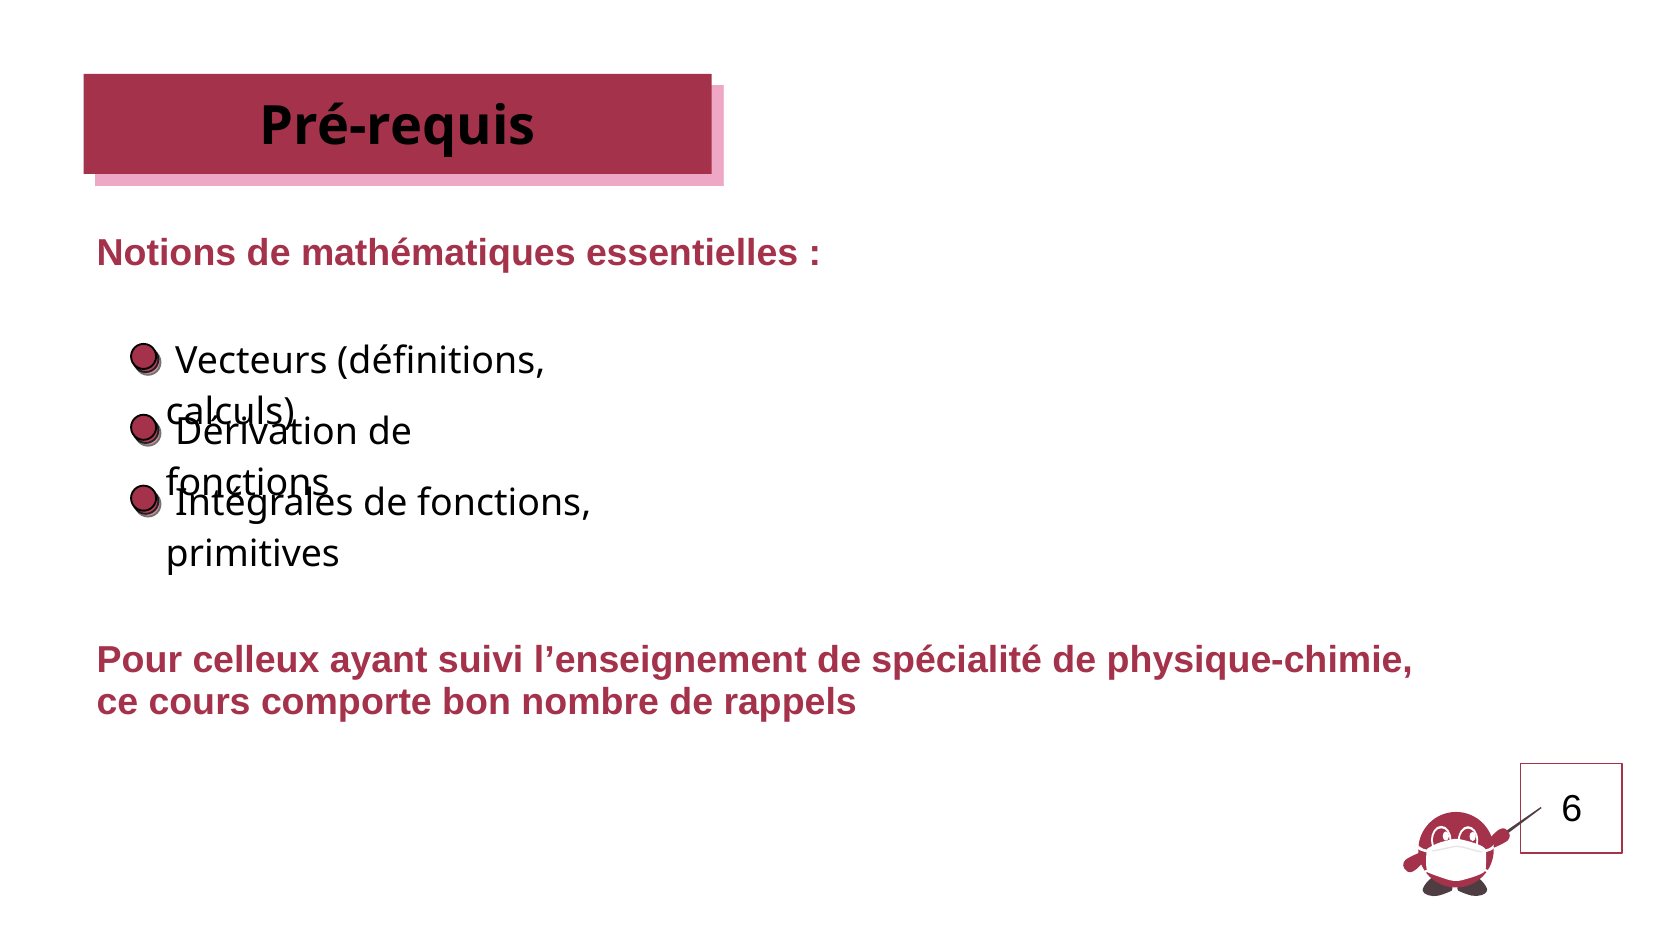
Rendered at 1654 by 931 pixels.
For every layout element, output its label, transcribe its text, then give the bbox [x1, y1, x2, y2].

text_box Dérivation de fonctions [115, 397, 577, 457]
picture [1403, 762, 1623, 897]
text_box Vecteurs (définitions, calculs) [115, 326, 686, 386]
text_box Pré-requis [83, 73, 712, 174]
text_box Pour celleux ayant suivi l’enseignement de spécialité de physique-chimie, ce cours comporte bon nombre de rappels [81, 631, 1429, 731]
text_box <numéro> [1546, 780, 1654, 838]
text_box Notions de mathématiques essentielles : [81, 224, 837, 282]
text_box Intégrales de fonctions, primitives [115, 468, 763, 535]
